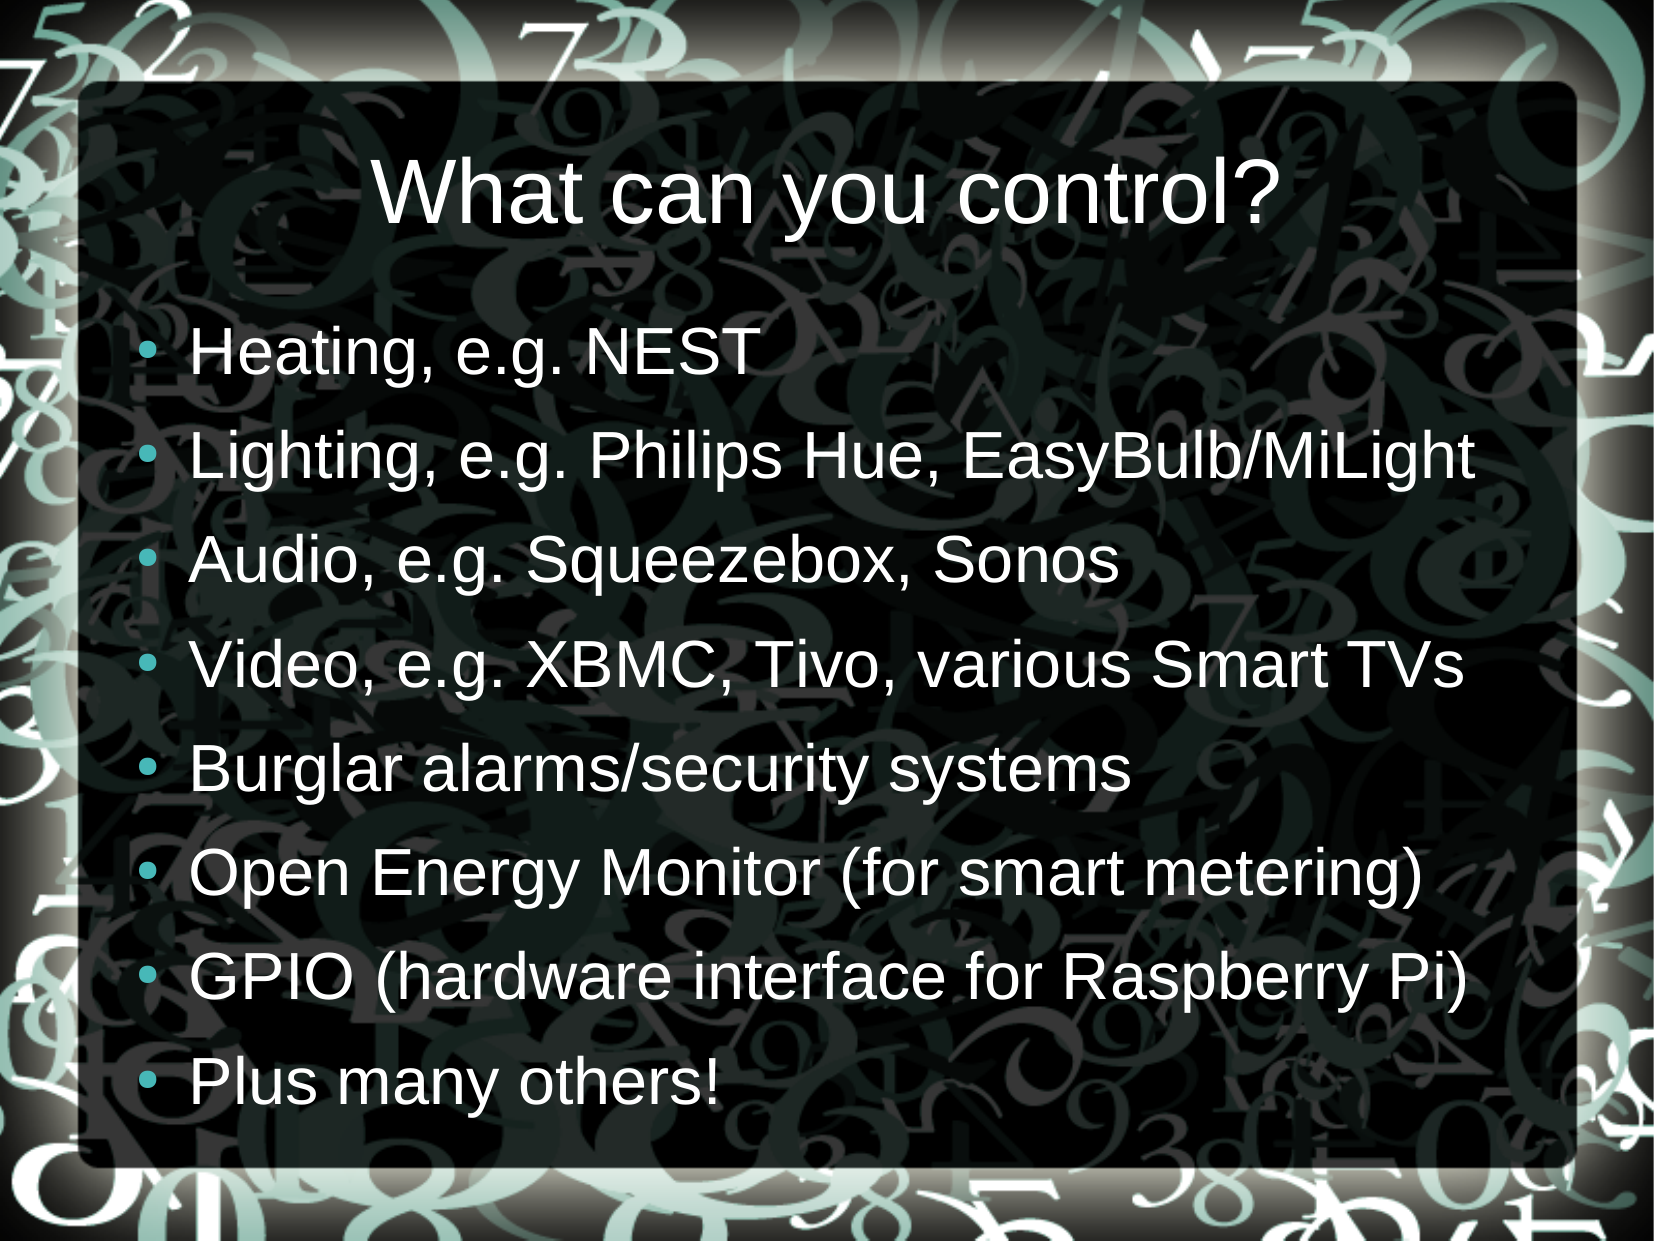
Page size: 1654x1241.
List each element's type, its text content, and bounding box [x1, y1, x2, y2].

list Heating, e.g. NEST Lighting, e.g. Philips Hue, EasyBulb/MiLight Audio, e.g. Squeezebox, Sonos Video, e.g. XBMC, Tivo, various Smart TVs Burglar alarms/security systems Open Energy Monitor (for smart metering) GPIO (hardware interface for Raspberry Pi) Plus many others! [118, 313, 1542, 1117]
picture [0, 0, 1654, 1241]
title What can you control? [82, 88, 1571, 296]
